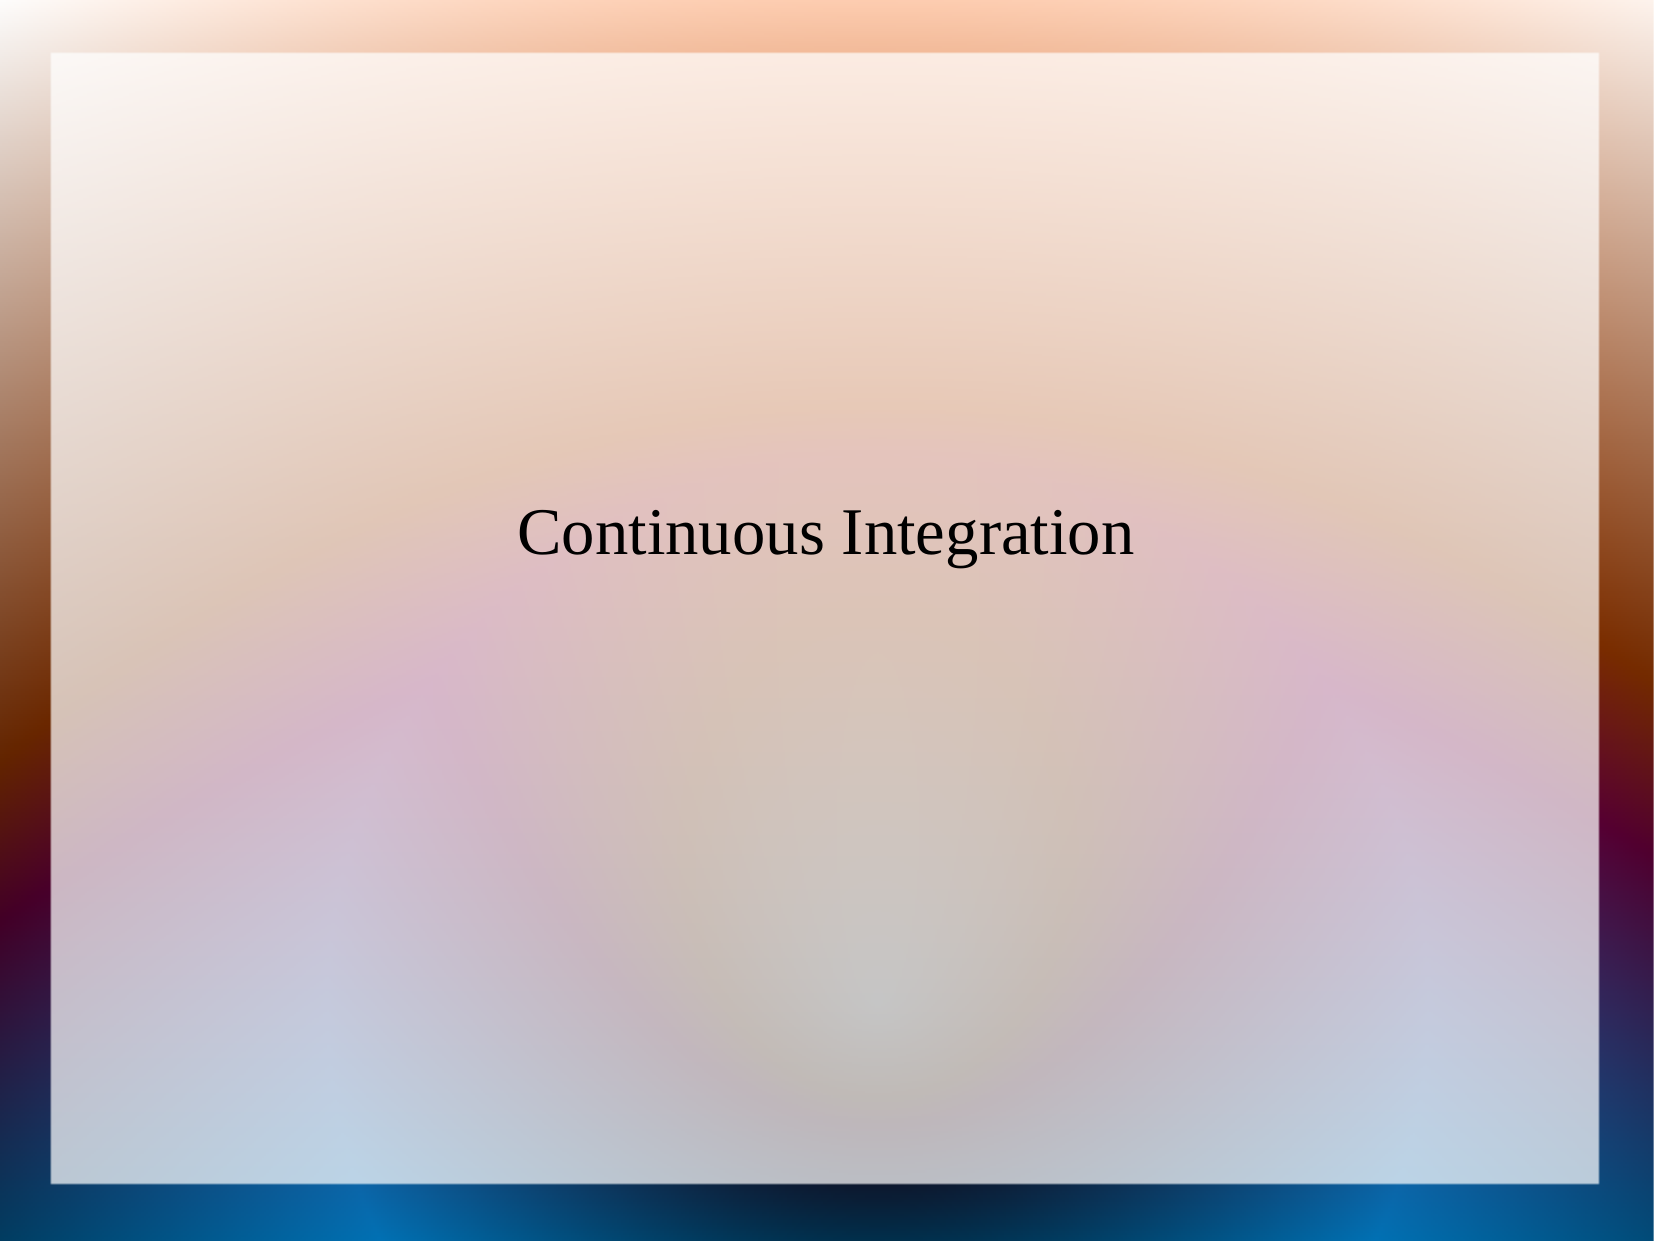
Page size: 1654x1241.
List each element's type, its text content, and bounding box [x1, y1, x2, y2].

subtitle Continuous Integration [82, 55, 1571, 1010]
picture [0, 0, 1654, 1241]
